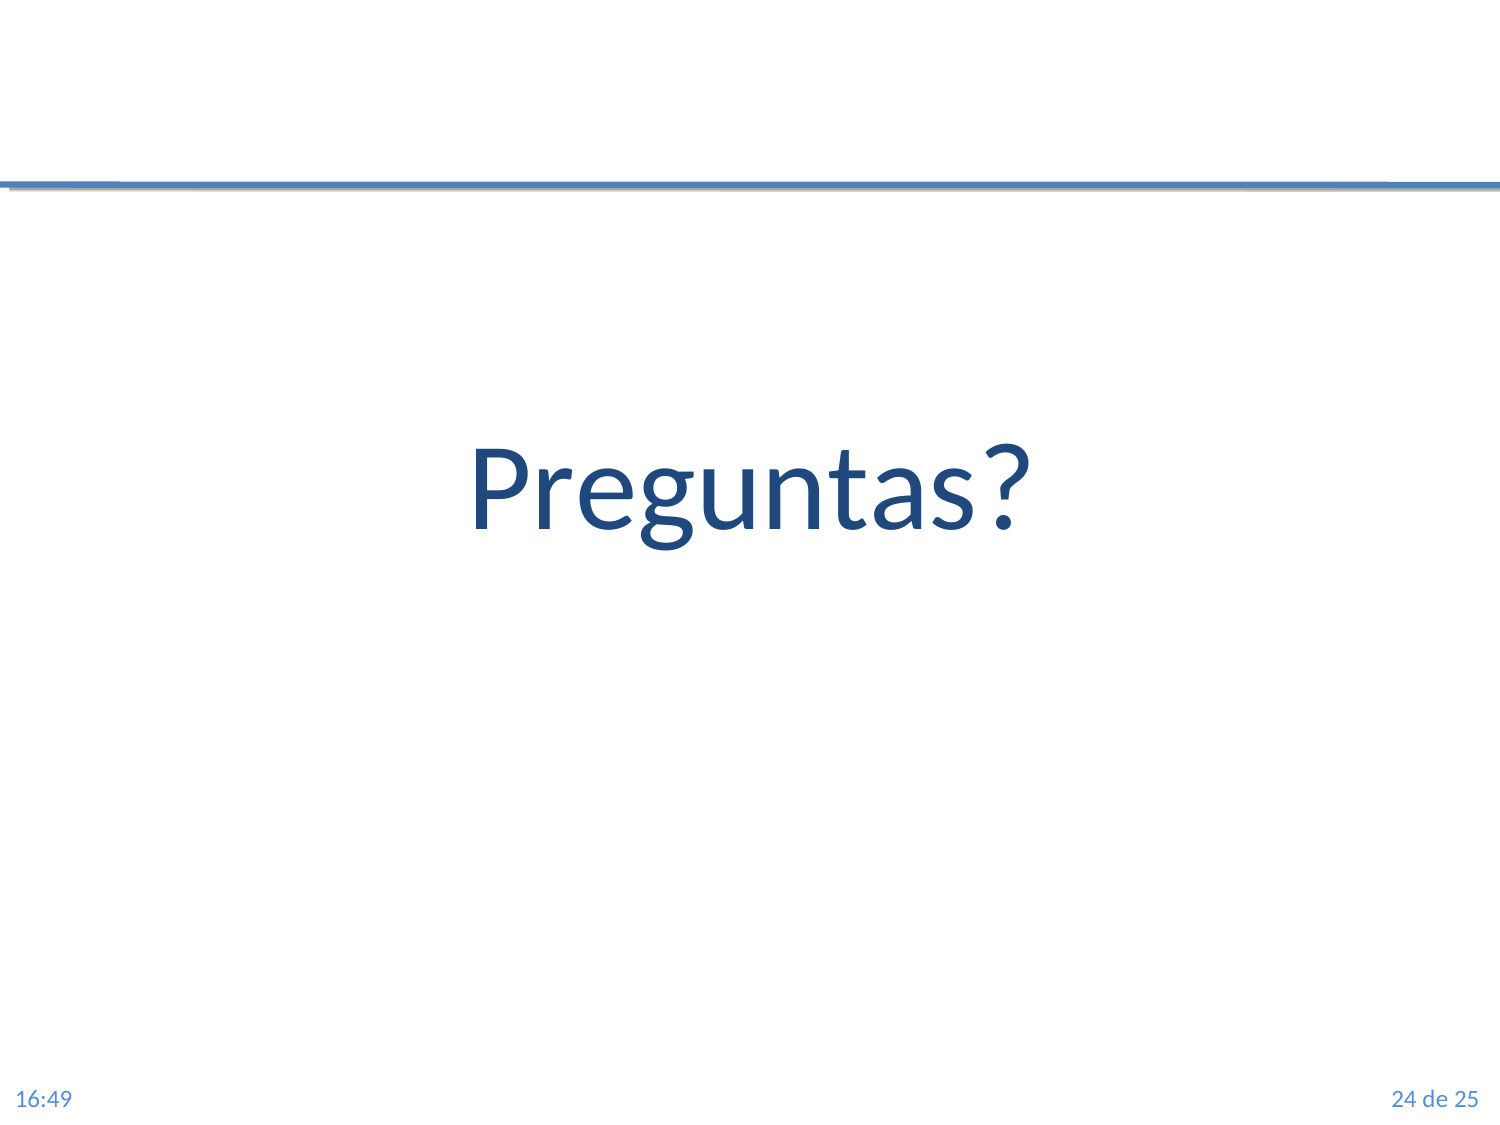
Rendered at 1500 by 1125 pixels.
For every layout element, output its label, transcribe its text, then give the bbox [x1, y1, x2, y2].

text_box <number> de 25 [1352, 1070, 1500, 1125]
text_box 16:49 [0, 1070, 124, 1125]
text_box Preguntas? [76, 397, 1427, 610]
